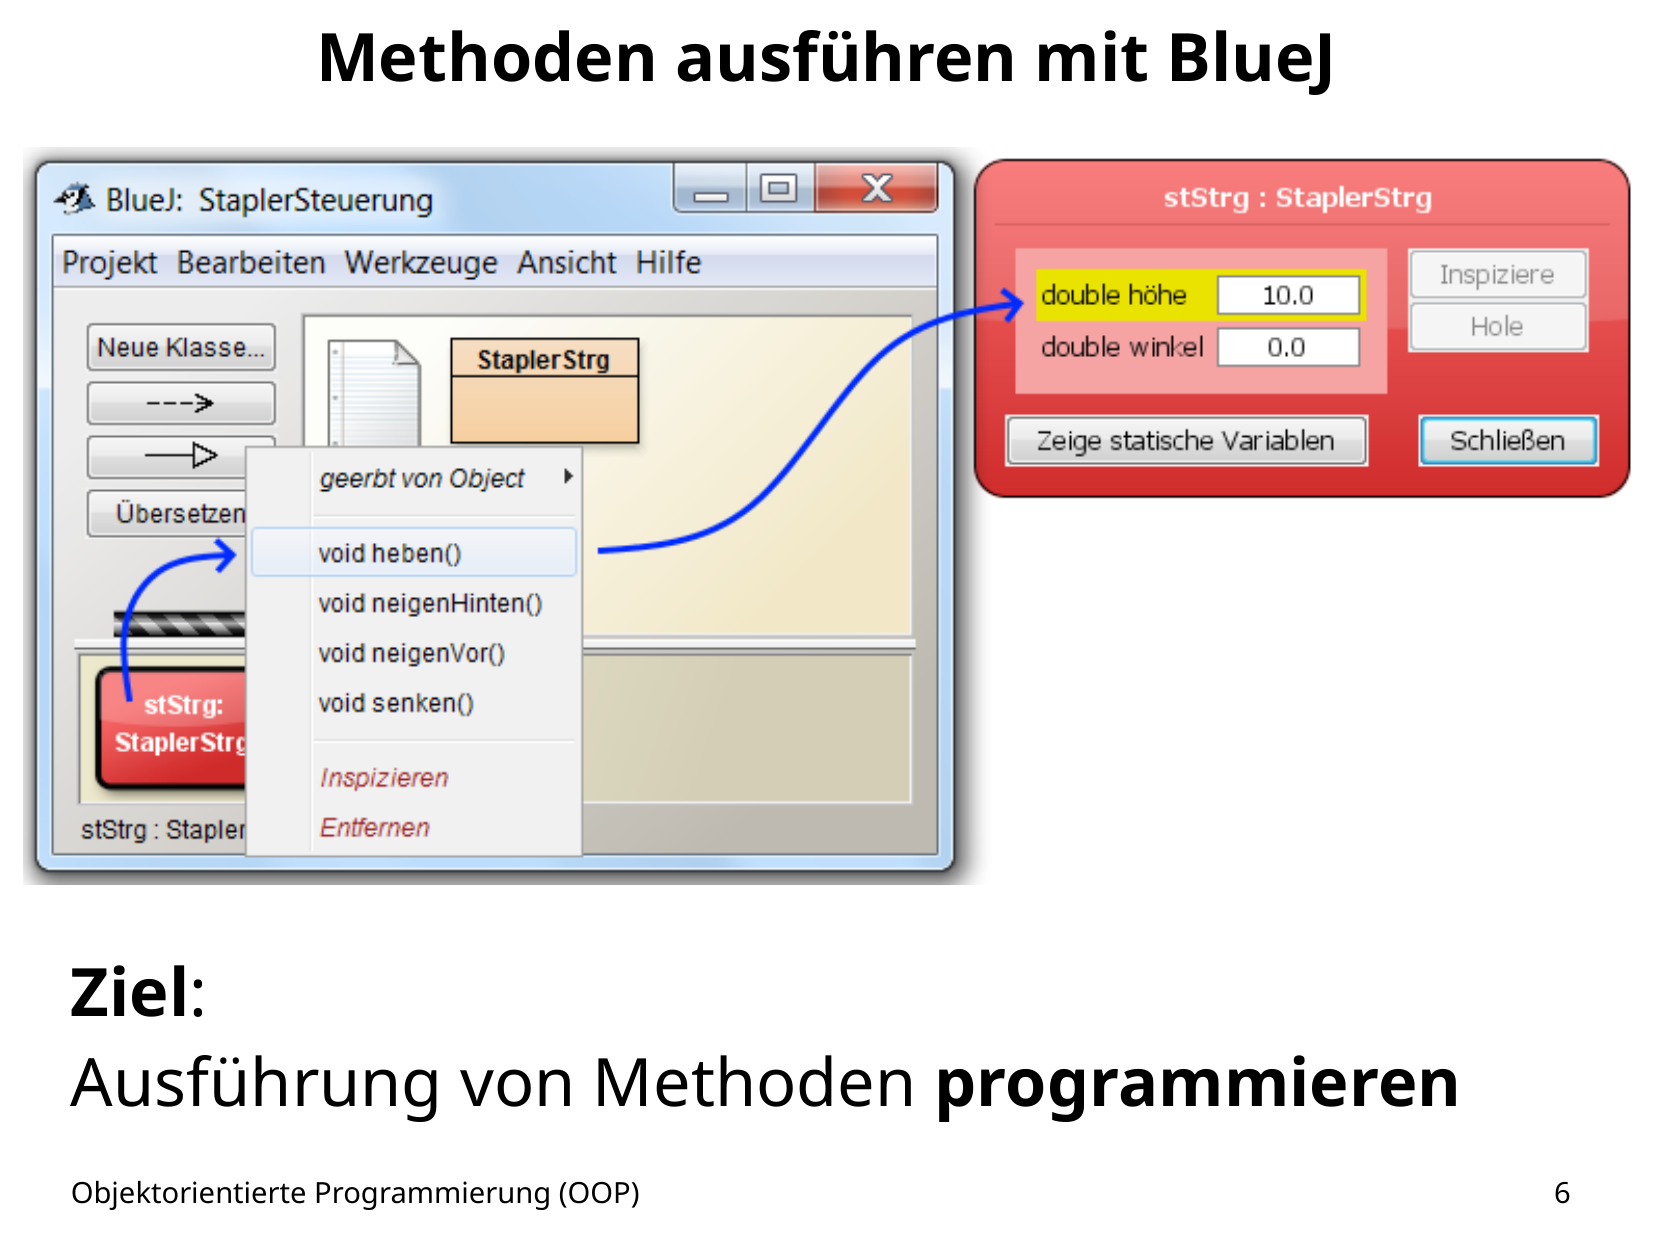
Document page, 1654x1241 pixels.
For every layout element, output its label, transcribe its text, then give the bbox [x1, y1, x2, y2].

title Methoden ausführen mit BlueJ [0, 5, 1654, 107]
list Ziel: Ausführung von Methoden programmieren [70, 944, 1571, 1146]
picture [23, 147, 1633, 885]
